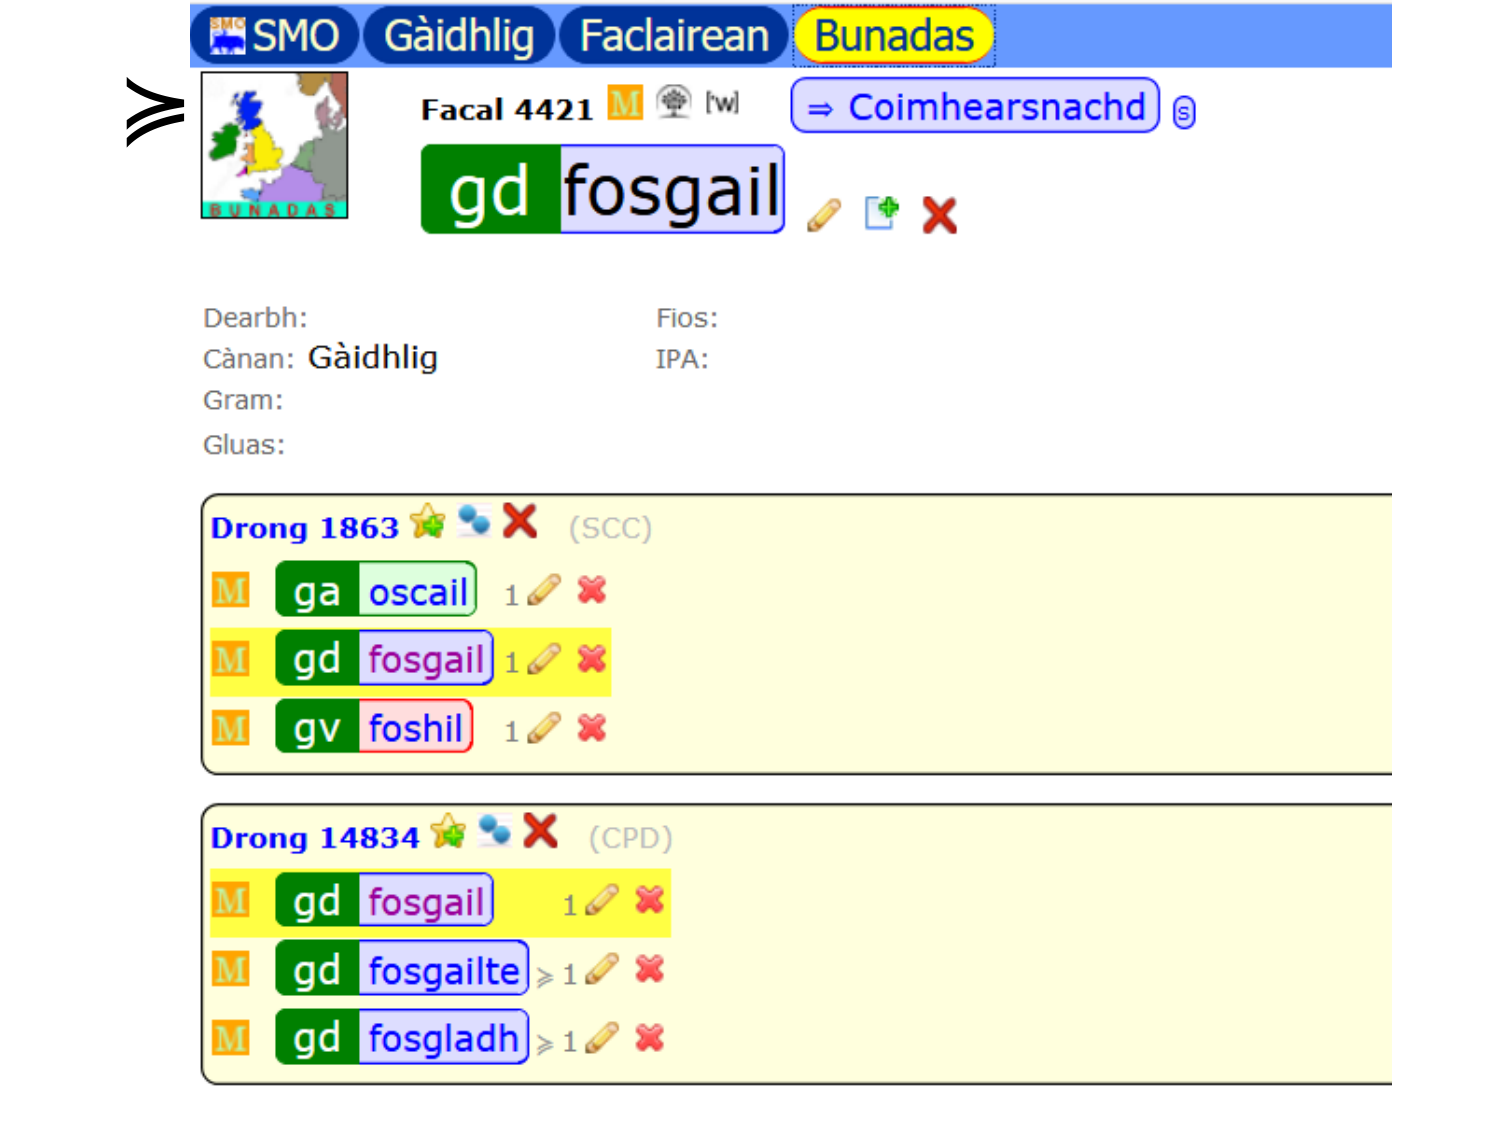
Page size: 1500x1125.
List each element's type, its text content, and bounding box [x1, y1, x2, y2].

title ≽ [102, 0, 190, 218]
picture [190, 0, 1392, 1093]
title ≽ [1392, 0, 1396, 218]
